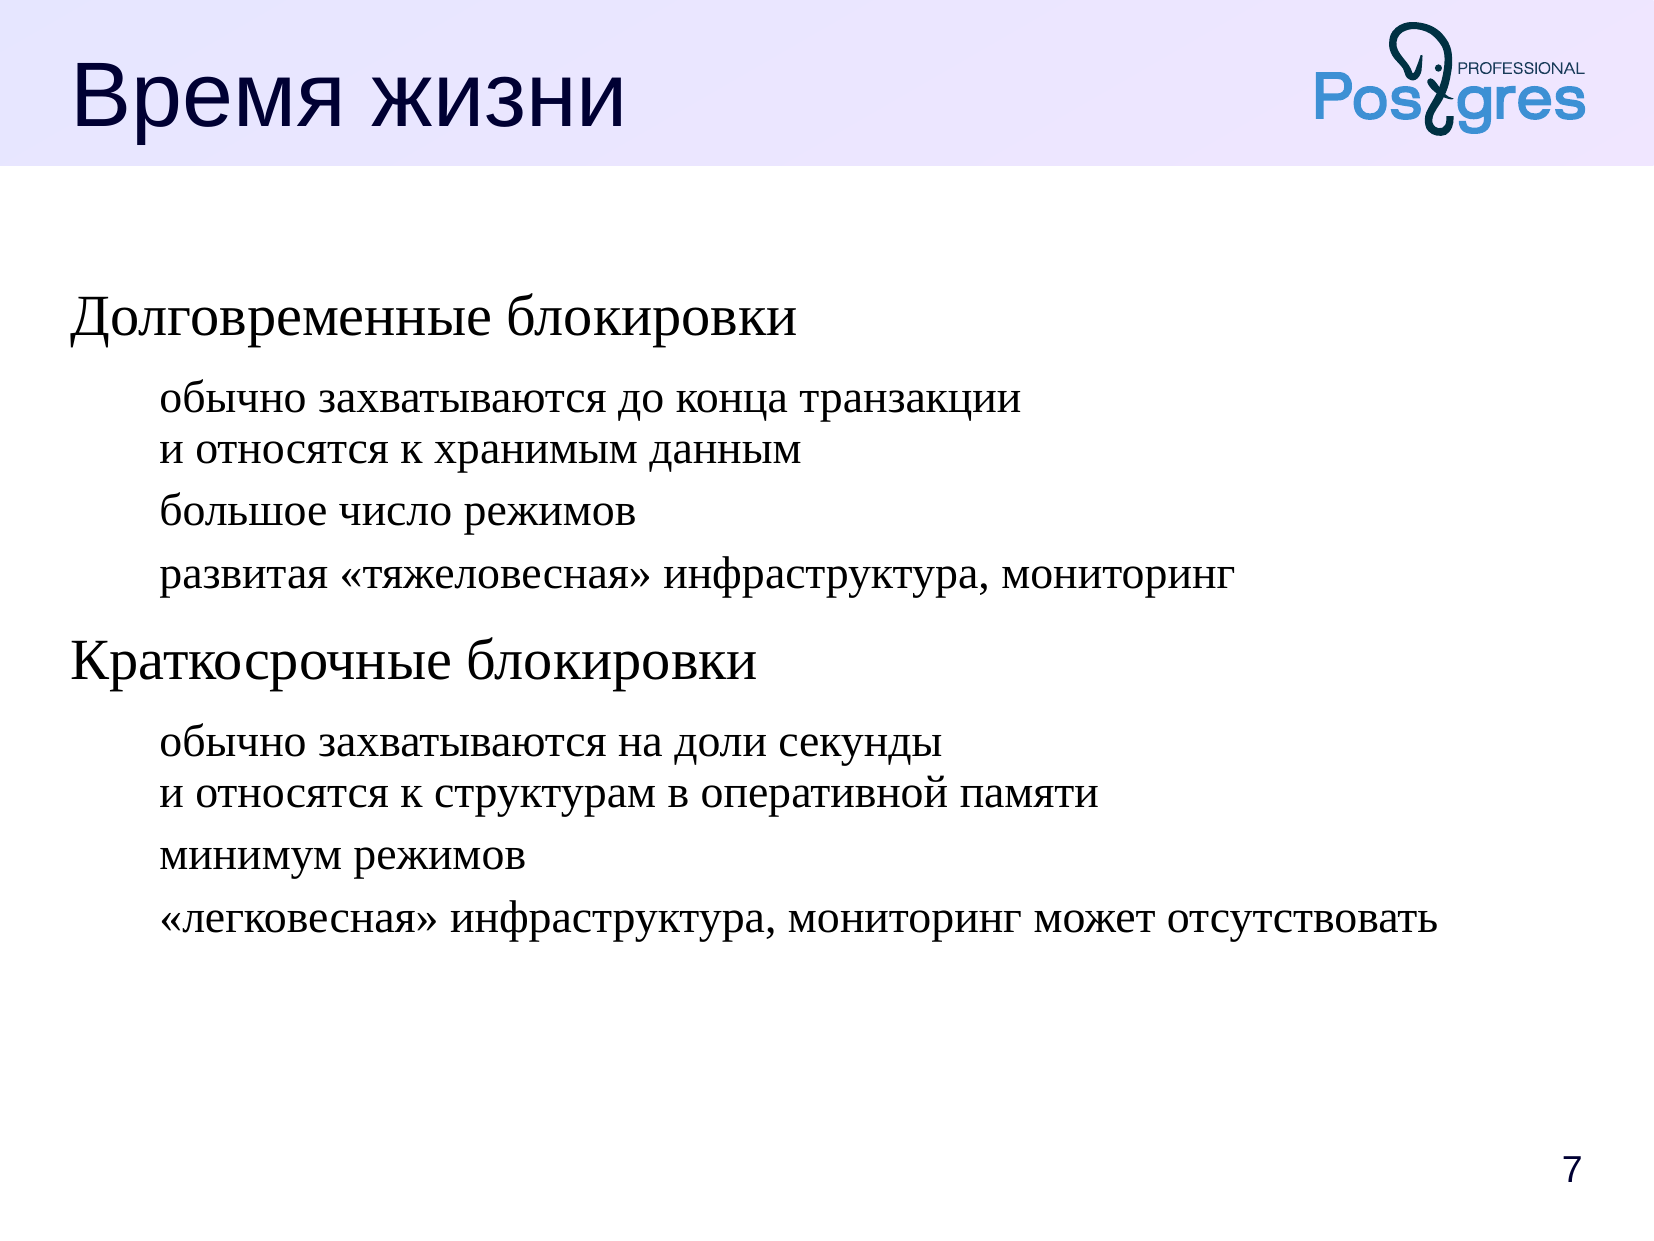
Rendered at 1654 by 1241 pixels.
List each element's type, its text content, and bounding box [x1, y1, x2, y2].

list Долговременные блокировки обычно захватываются до конца транзакции и относятся к хранимым данным большое число режимов развитая «тяжеловесная» инфраструктура, мониторинг Краткосрочные блокировки обычно захватываются на доли секунды и относятся к структурам в оперативной памяти минимум режимов «легковесная» инфраструктура, мониторинг может отсутствовать [70, 283, 1583, 1141]
title Время жизни [70, 43, 1241, 147]
